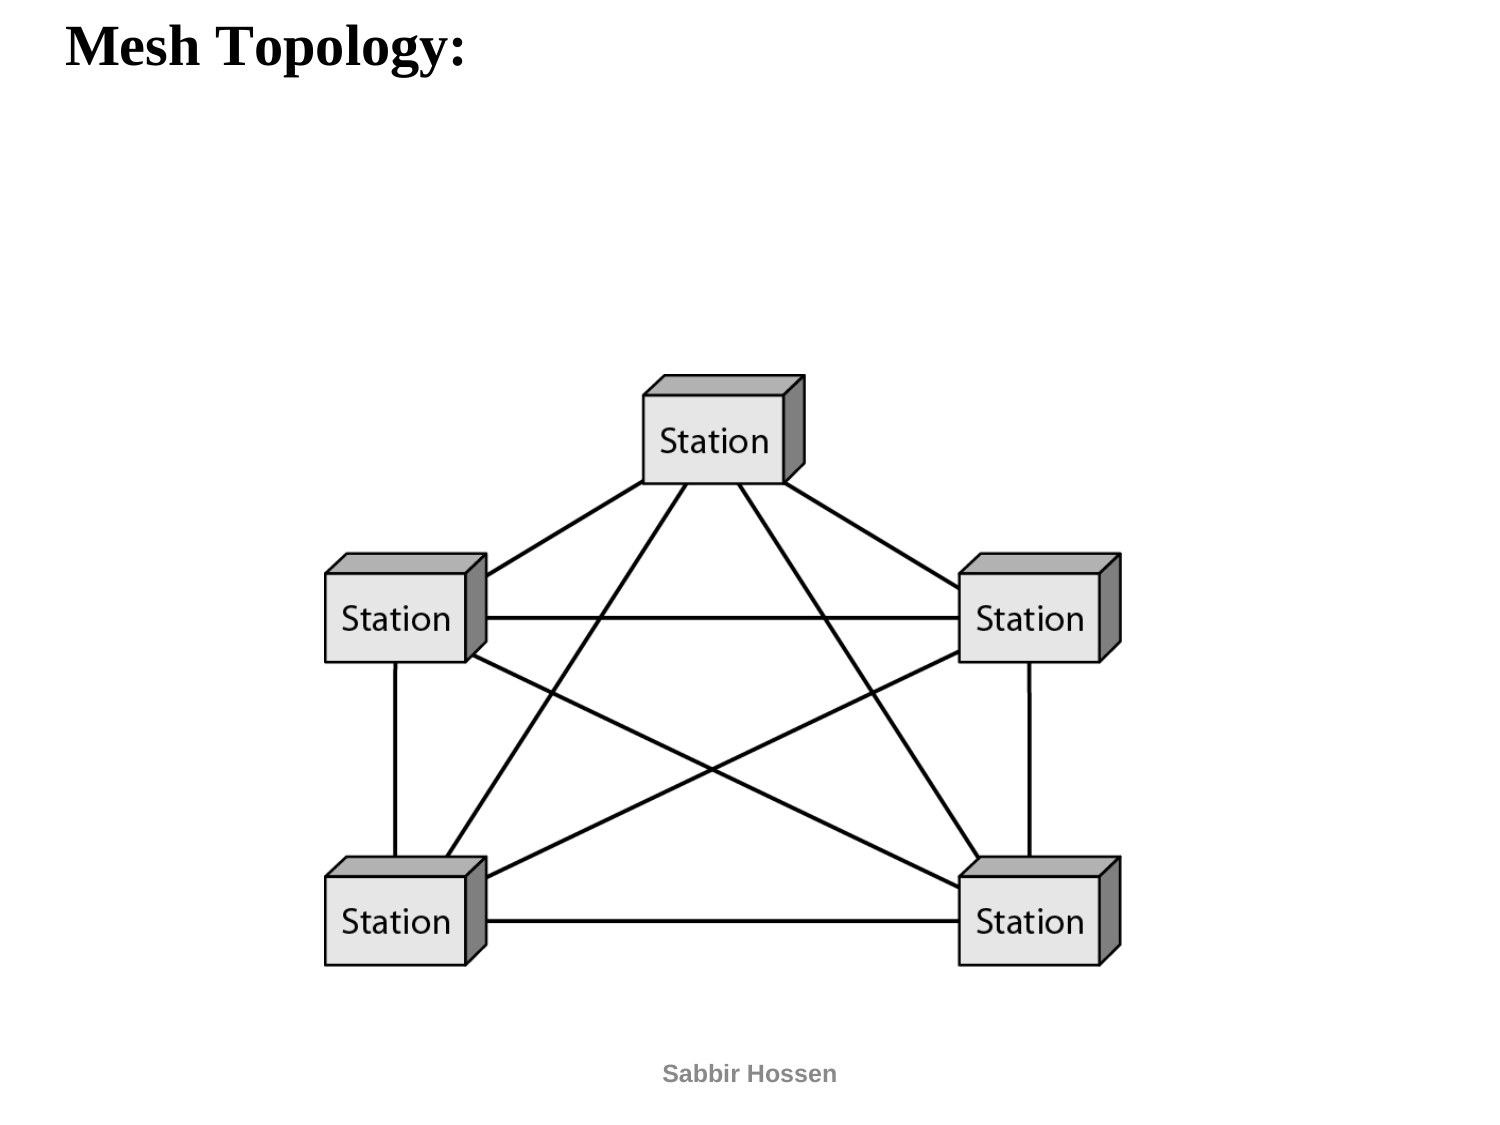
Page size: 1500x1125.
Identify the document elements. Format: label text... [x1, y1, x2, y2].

list Mesh Topology: [49, 0, 1488, 1100]
picture [324, 374, 1122, 967]
text_box Sabbir Hossen [496, 1042, 1004, 1103]
